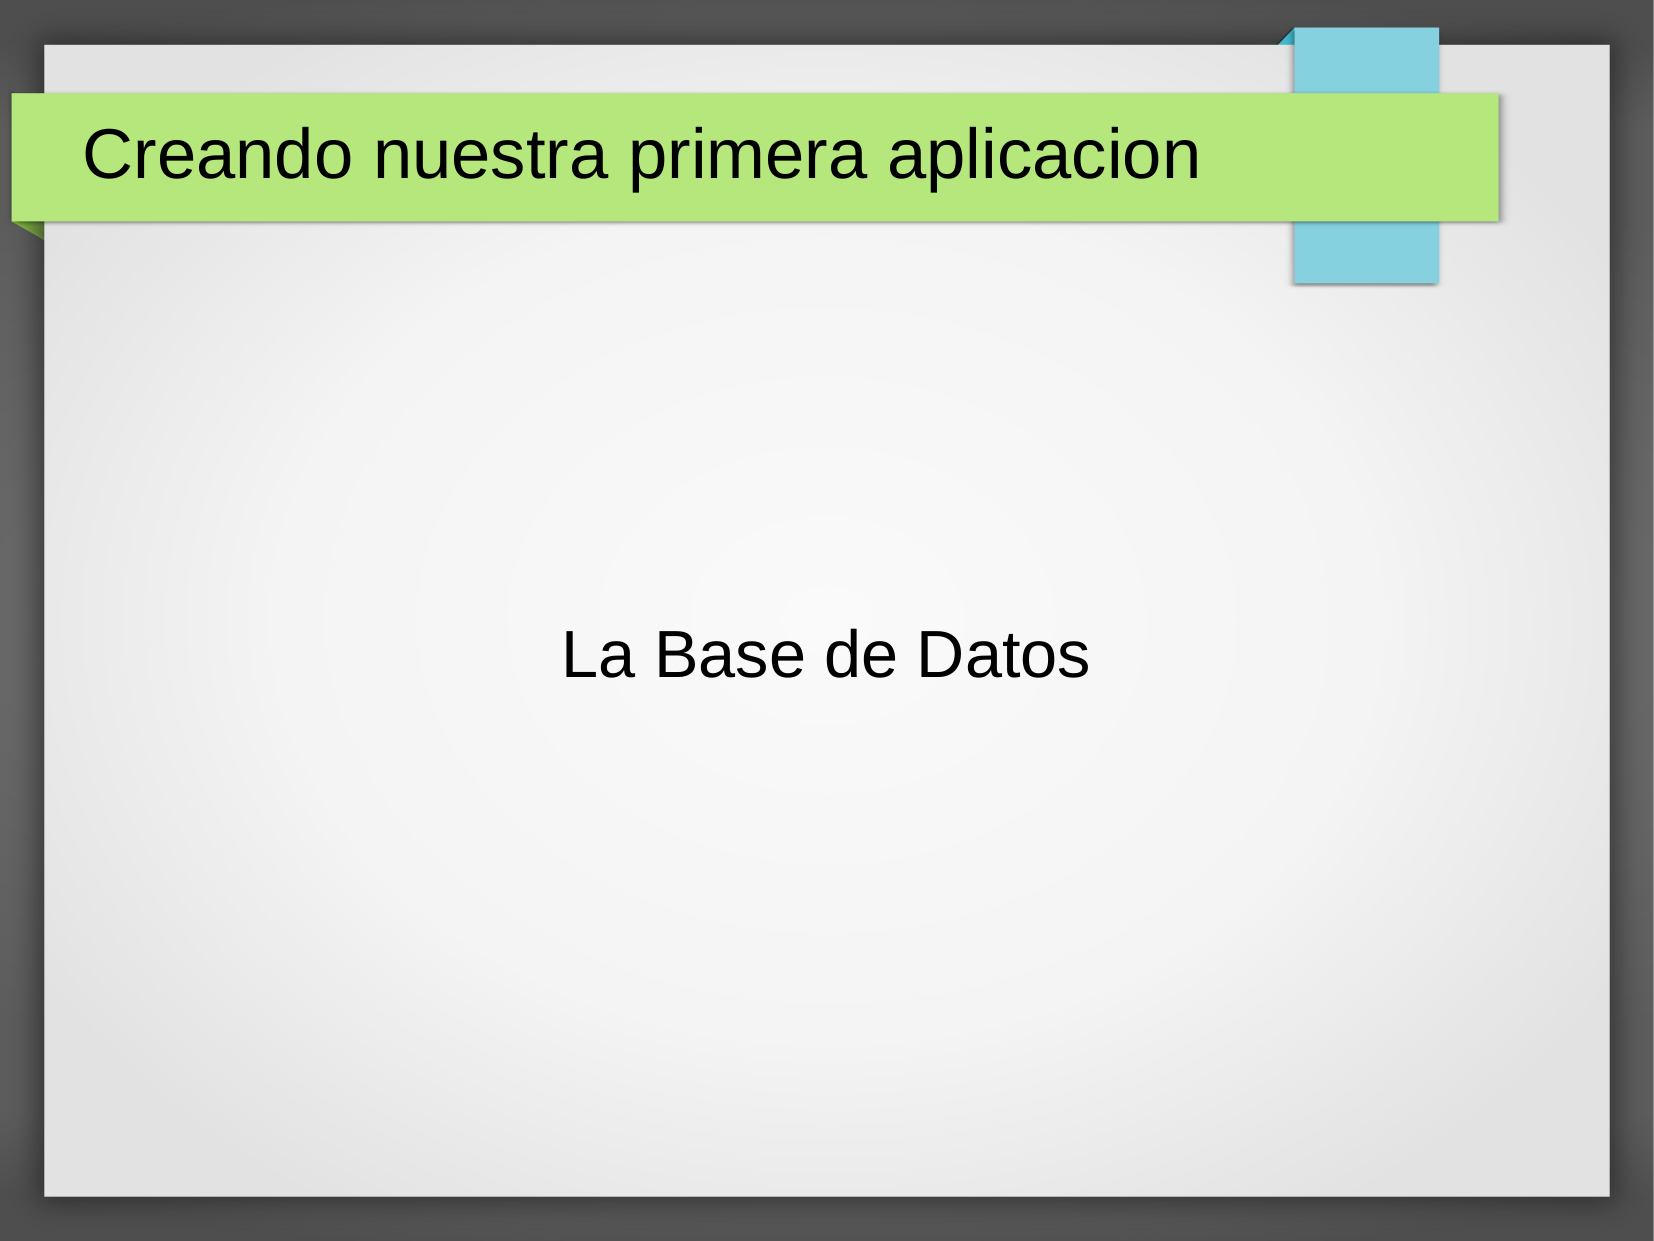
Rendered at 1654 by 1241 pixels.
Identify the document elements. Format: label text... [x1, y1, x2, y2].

title Creando nuestra primera aplicacion [82, 94, 1264, 213]
picture [0, 0, 1654, 1241]
subtitle La Base de Datos [82, 295, 1571, 1015]
